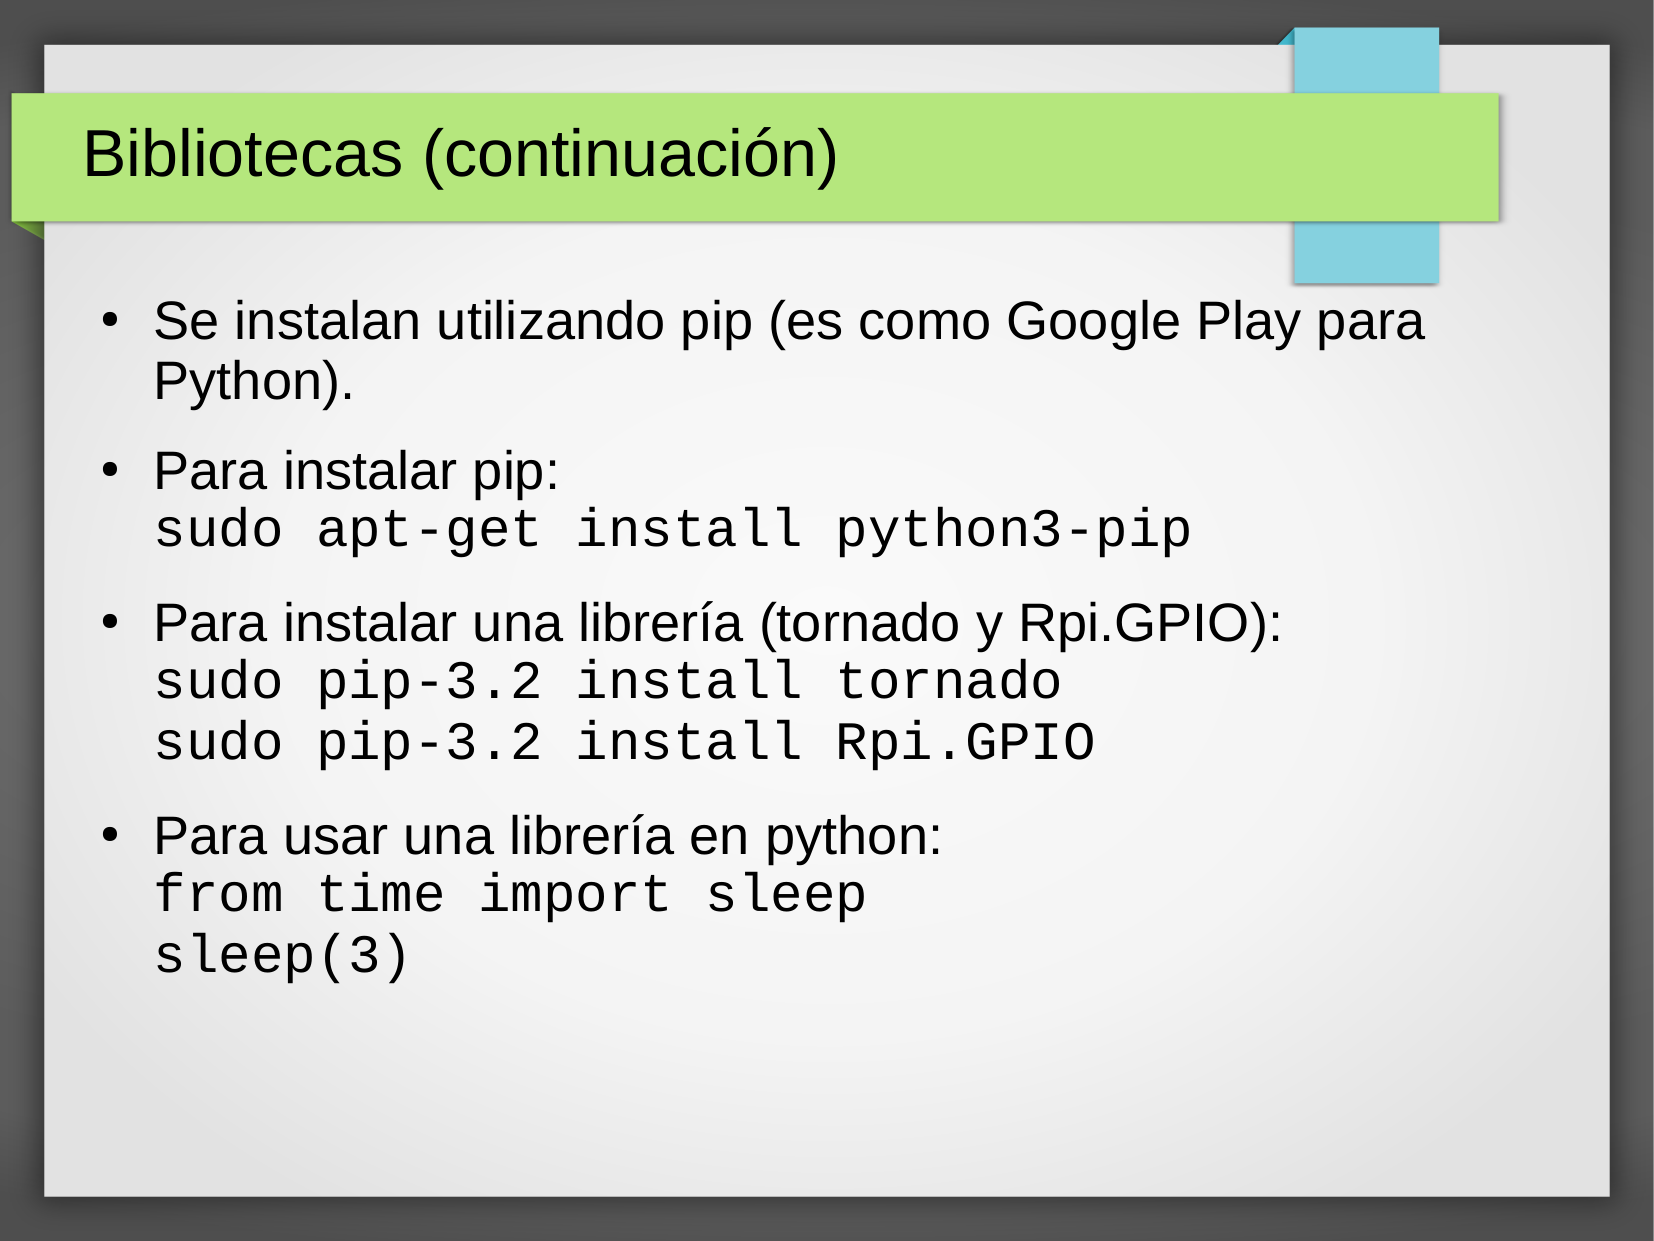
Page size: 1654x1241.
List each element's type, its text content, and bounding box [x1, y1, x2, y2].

title Bibliotecas (continuación) [82, 49, 1571, 257]
list Se instalan utilizando pip (es como Google Play para Python). Para instalar pip: sudo apt-get install python3-pip Para instalar una librería (tornado y Rpi.GPIO): sudo pip-3.2 install tornado sudo pip-3.2 install Rpi.GPIO Para usar una librería en python: from time import sleep sleep(3) [82, 290, 1571, 1010]
picture [0, 0, 1654, 1241]
